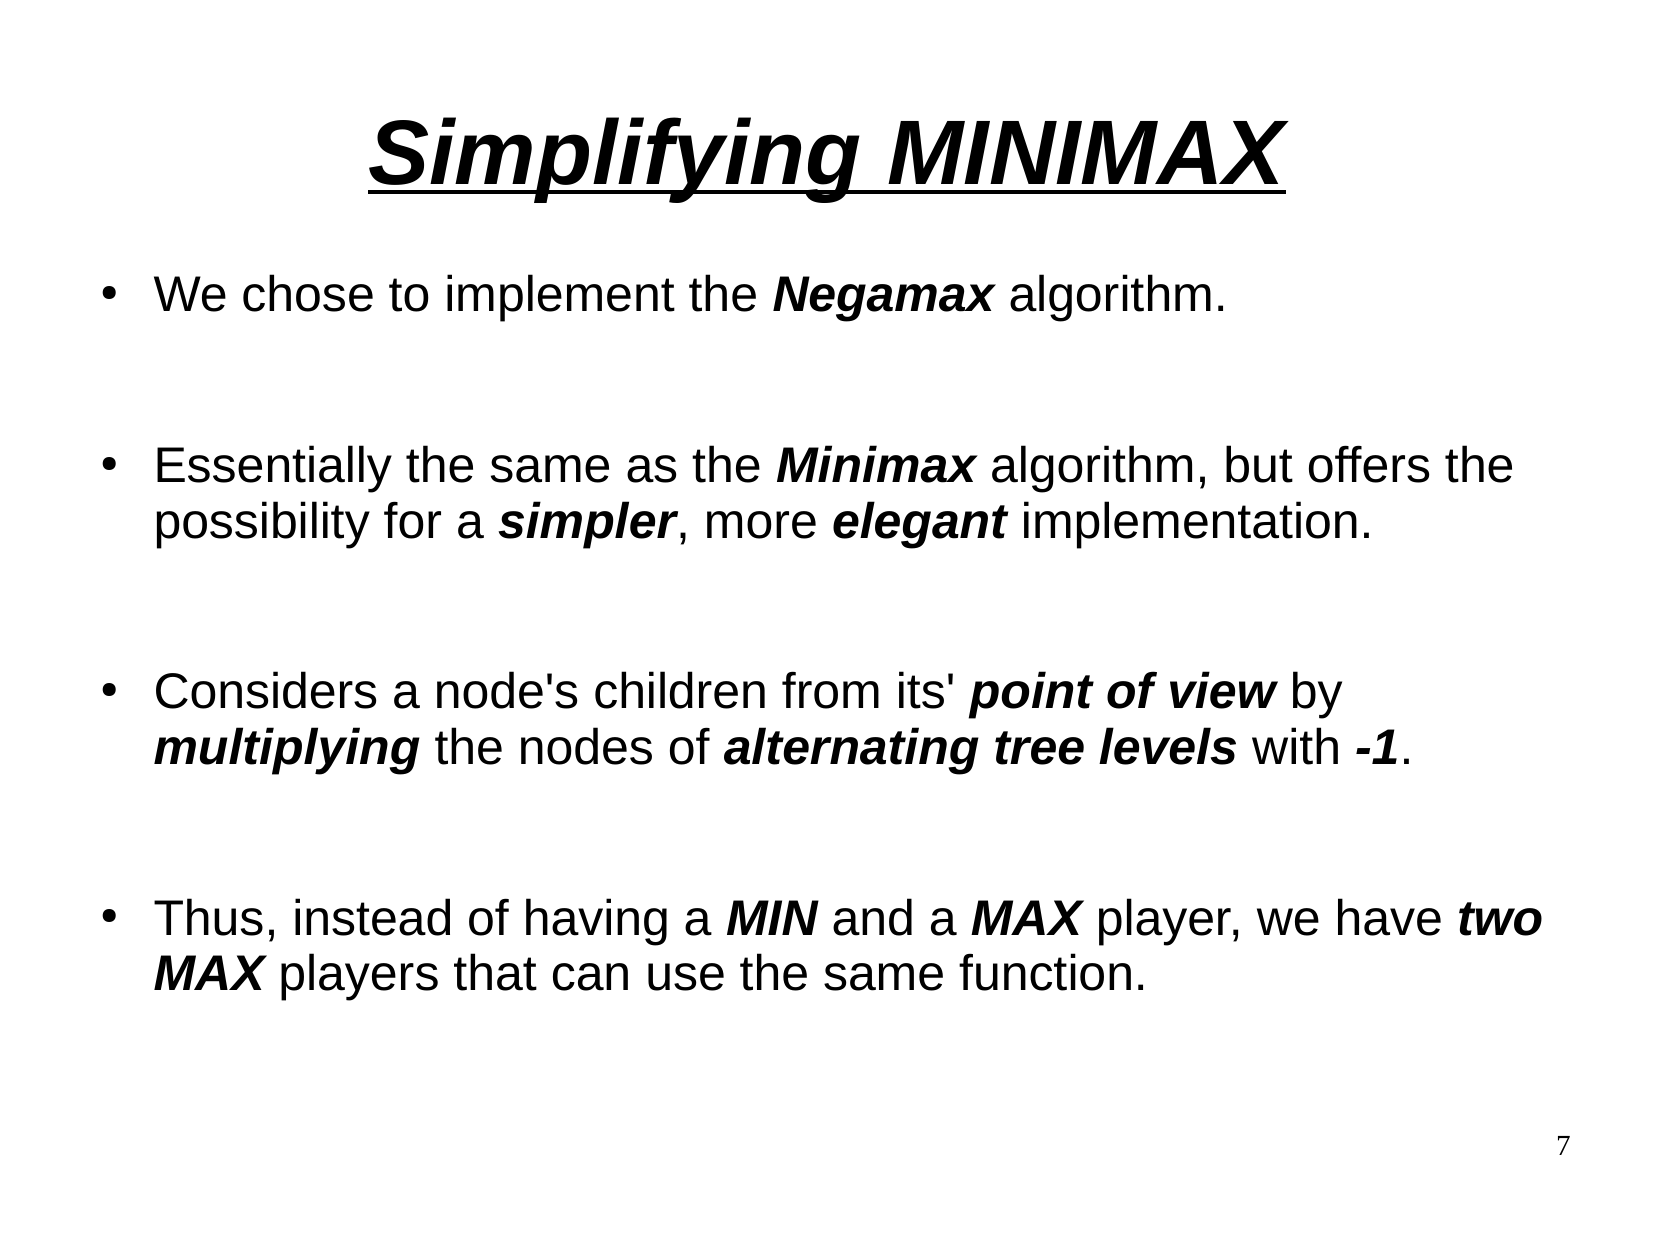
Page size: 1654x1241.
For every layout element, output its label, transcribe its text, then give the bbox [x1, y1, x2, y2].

title Simplifying MINIMAX [82, 49, 1571, 257]
list We chose to implement the Negamax algorithm. Essentially the same as the Minimax algorithm, but offers the possibility for a simpler, more elegant implementation. Considers a node's children from its' point of view by multiplying the nodes of alternating tree levels with -1. Thus, instead of having a MIN and a MAX player, we have two MAX players that can use the same function. [82, 266, 1571, 1152]
